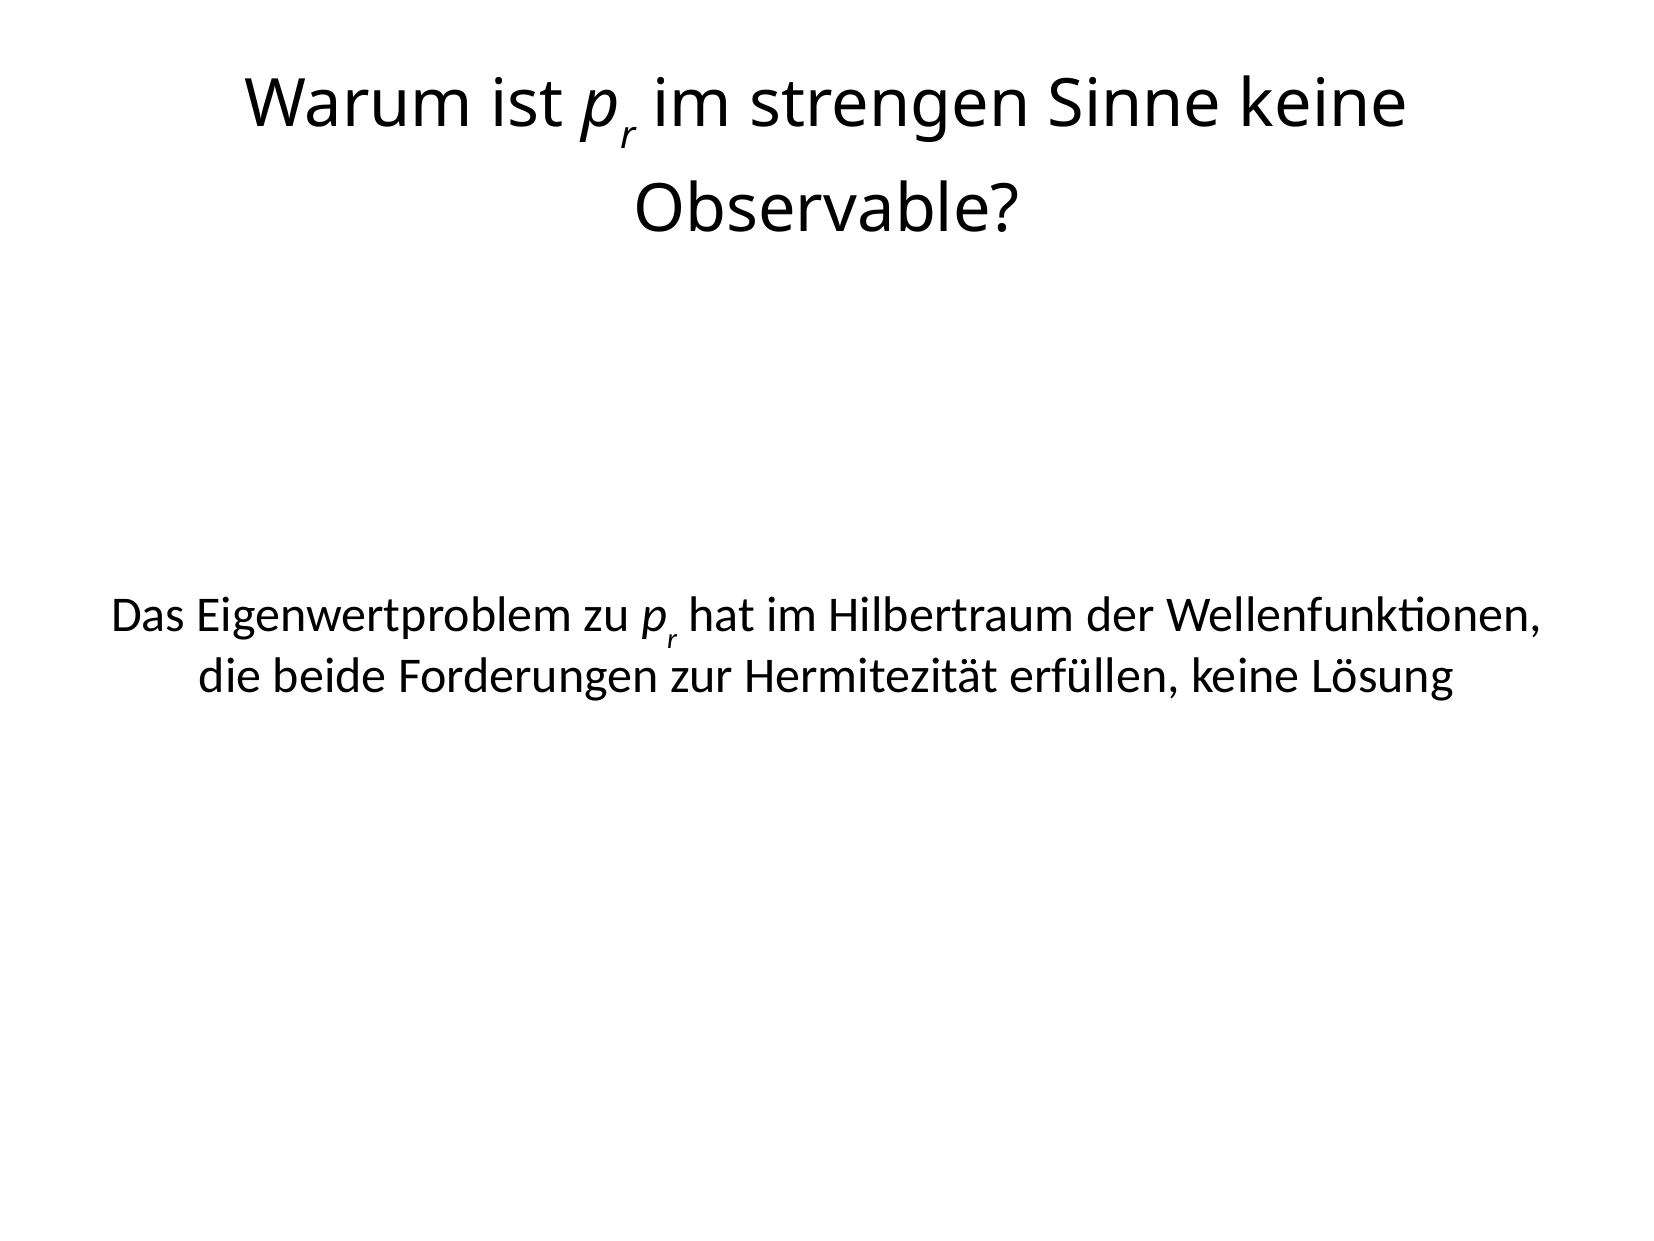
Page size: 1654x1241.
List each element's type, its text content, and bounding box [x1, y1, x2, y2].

subtitle Das Eigenwertproblem zu pr hat im Hilbertraum der Wellenfunktionen, die beide Forderungen zur Hermitezität erfüllen, keine Lösung [82, 290, 1571, 1010]
title Warum ist pr im strengen Sinne keine Observable? [82, 49, 1571, 257]
